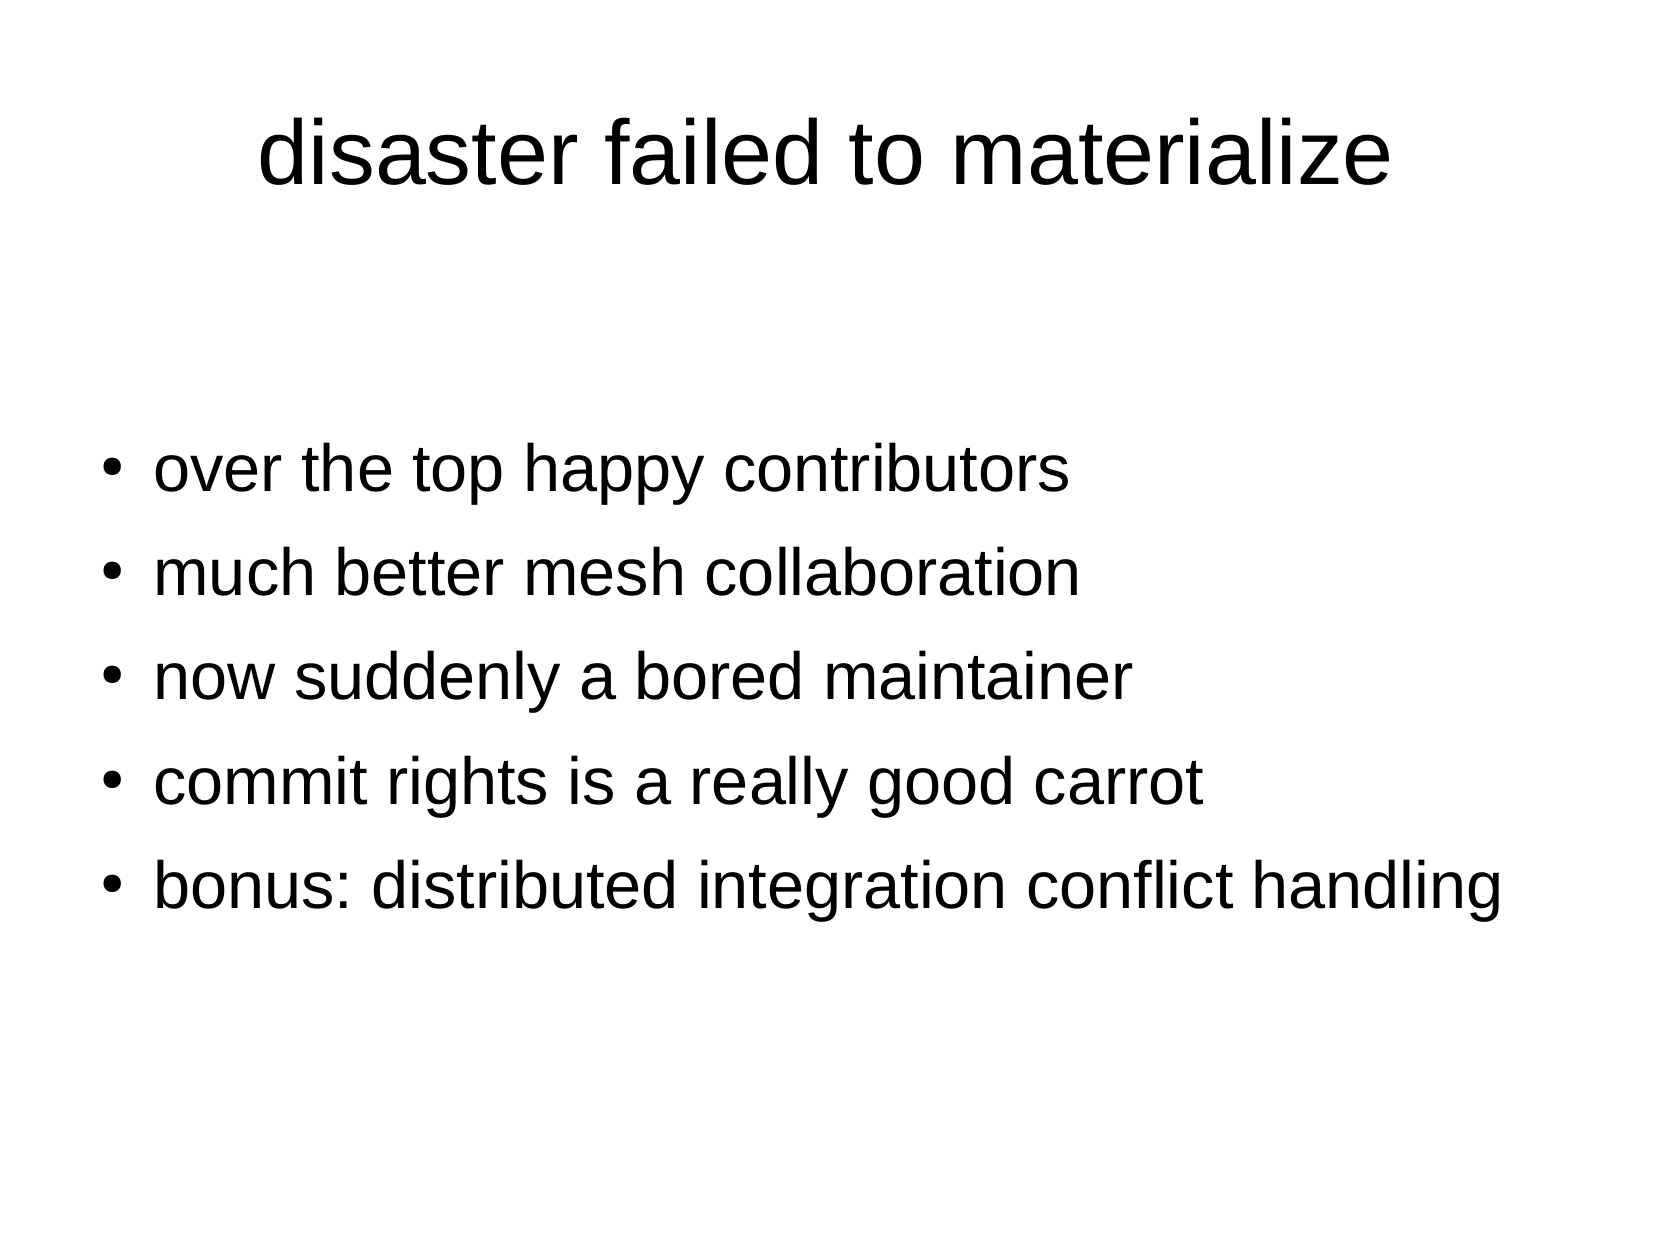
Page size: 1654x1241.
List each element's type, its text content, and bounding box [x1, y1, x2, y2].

list over the top happy contributors much better mesh collaboration now suddenly a bored maintainer commit rights is a really good carrot bonus: distributed integration conflict handling [82, 431, 1571, 1021]
title disaster failed to materialize [82, 49, 1571, 257]
